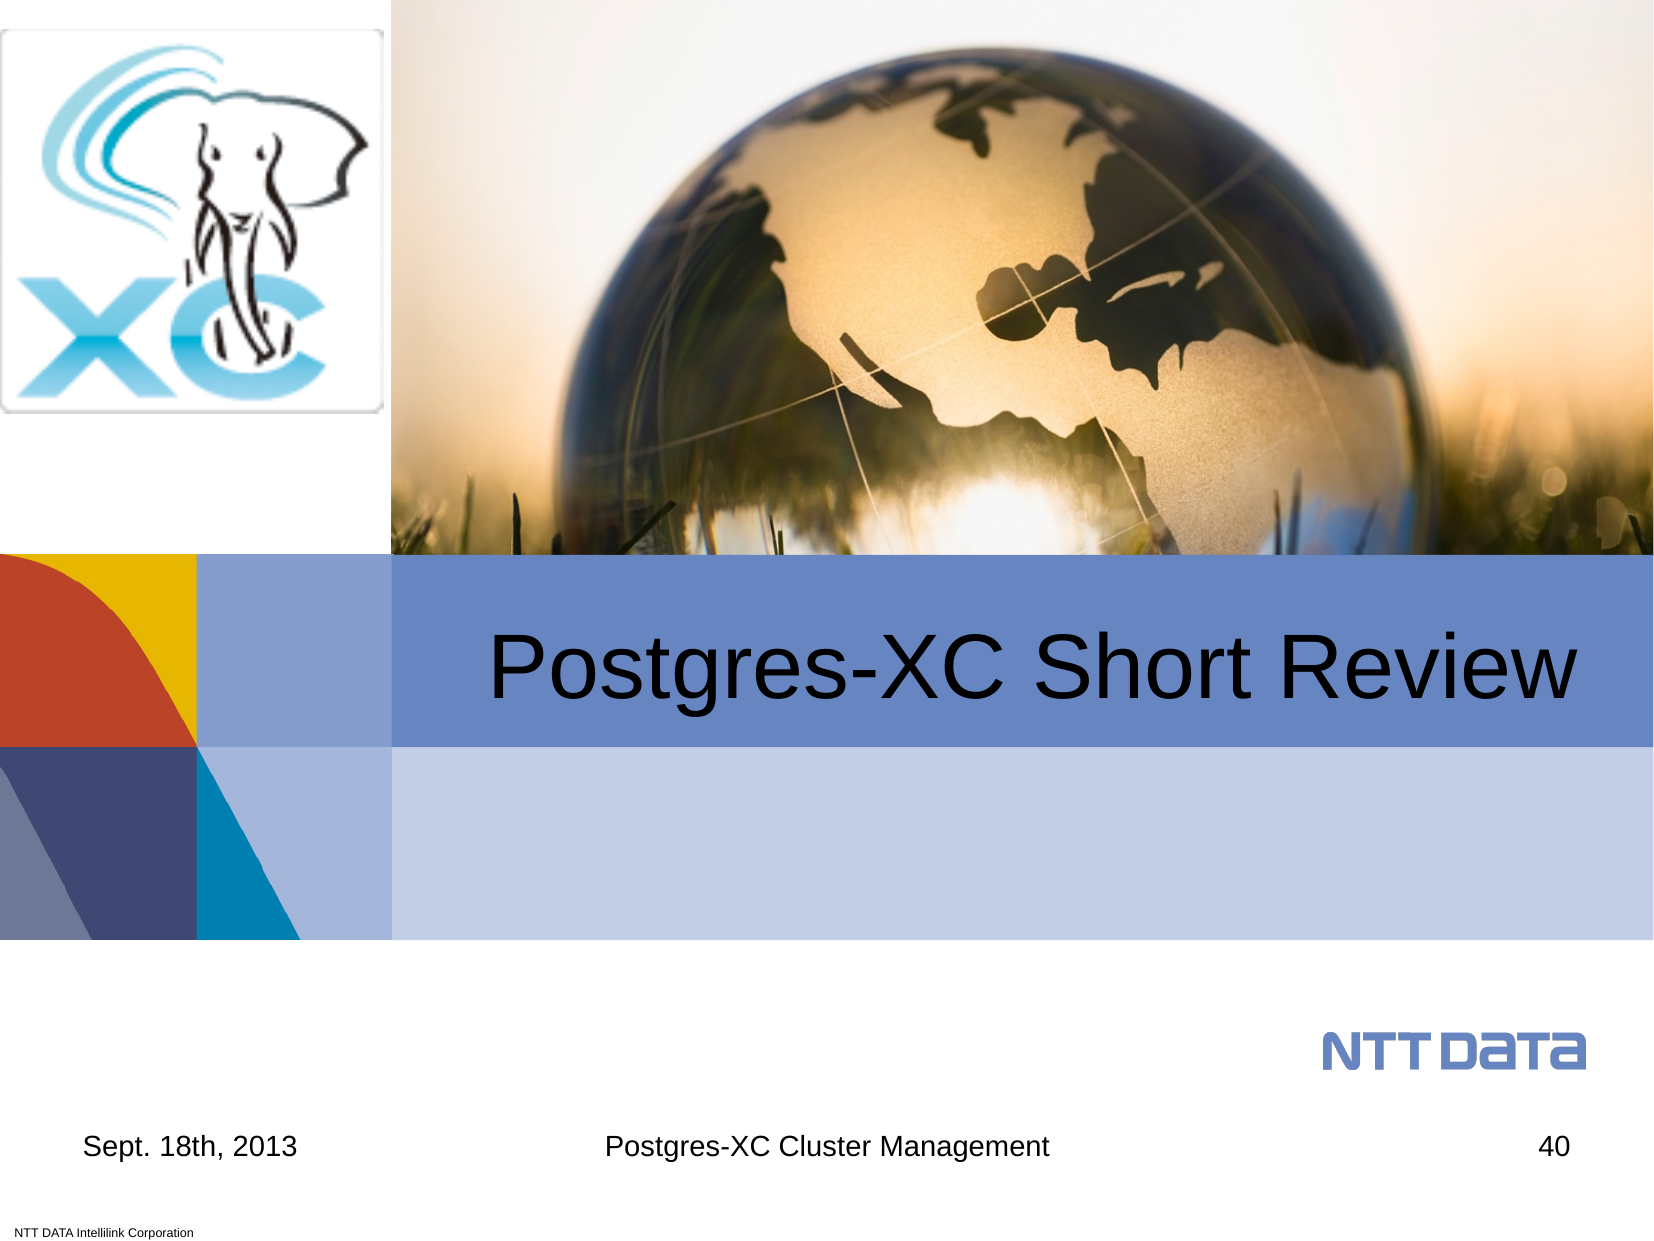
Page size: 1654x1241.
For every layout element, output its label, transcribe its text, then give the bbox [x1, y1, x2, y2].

picture [0, 0, 1654, 940]
picture [1323, 1032, 1586, 1070]
title Postgres-XC Short Review [413, 614, 1654, 721]
picture [0, 29, 384, 414]
